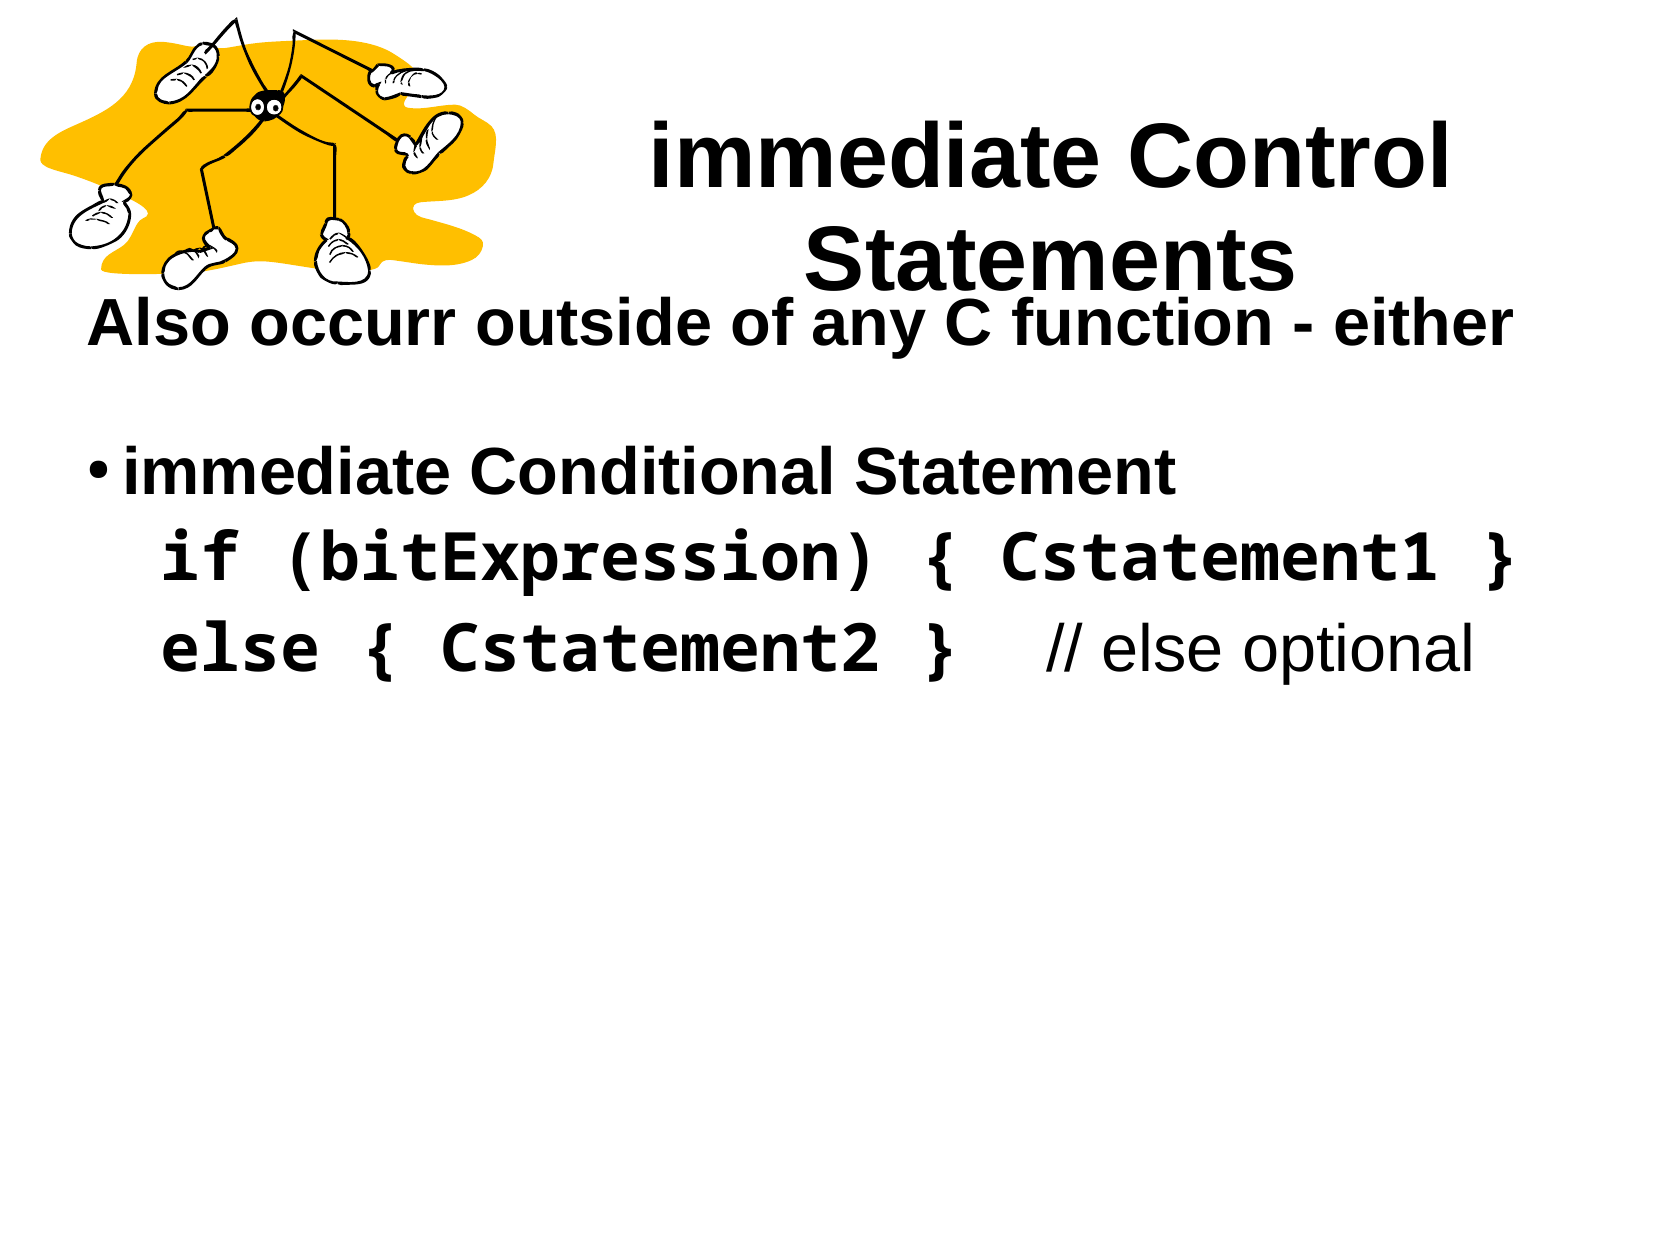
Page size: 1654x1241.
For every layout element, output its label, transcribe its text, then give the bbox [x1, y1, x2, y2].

subtitle Also occurr outside of any C function - either immediate Conditional Statement if (bitExpression) { Cstatement1 } else { Cstatement2 } // else optional [86, 305, 1575, 1210]
picture [40, 17, 497, 291]
title immediate Control Statements [531, 49, 1571, 305]
